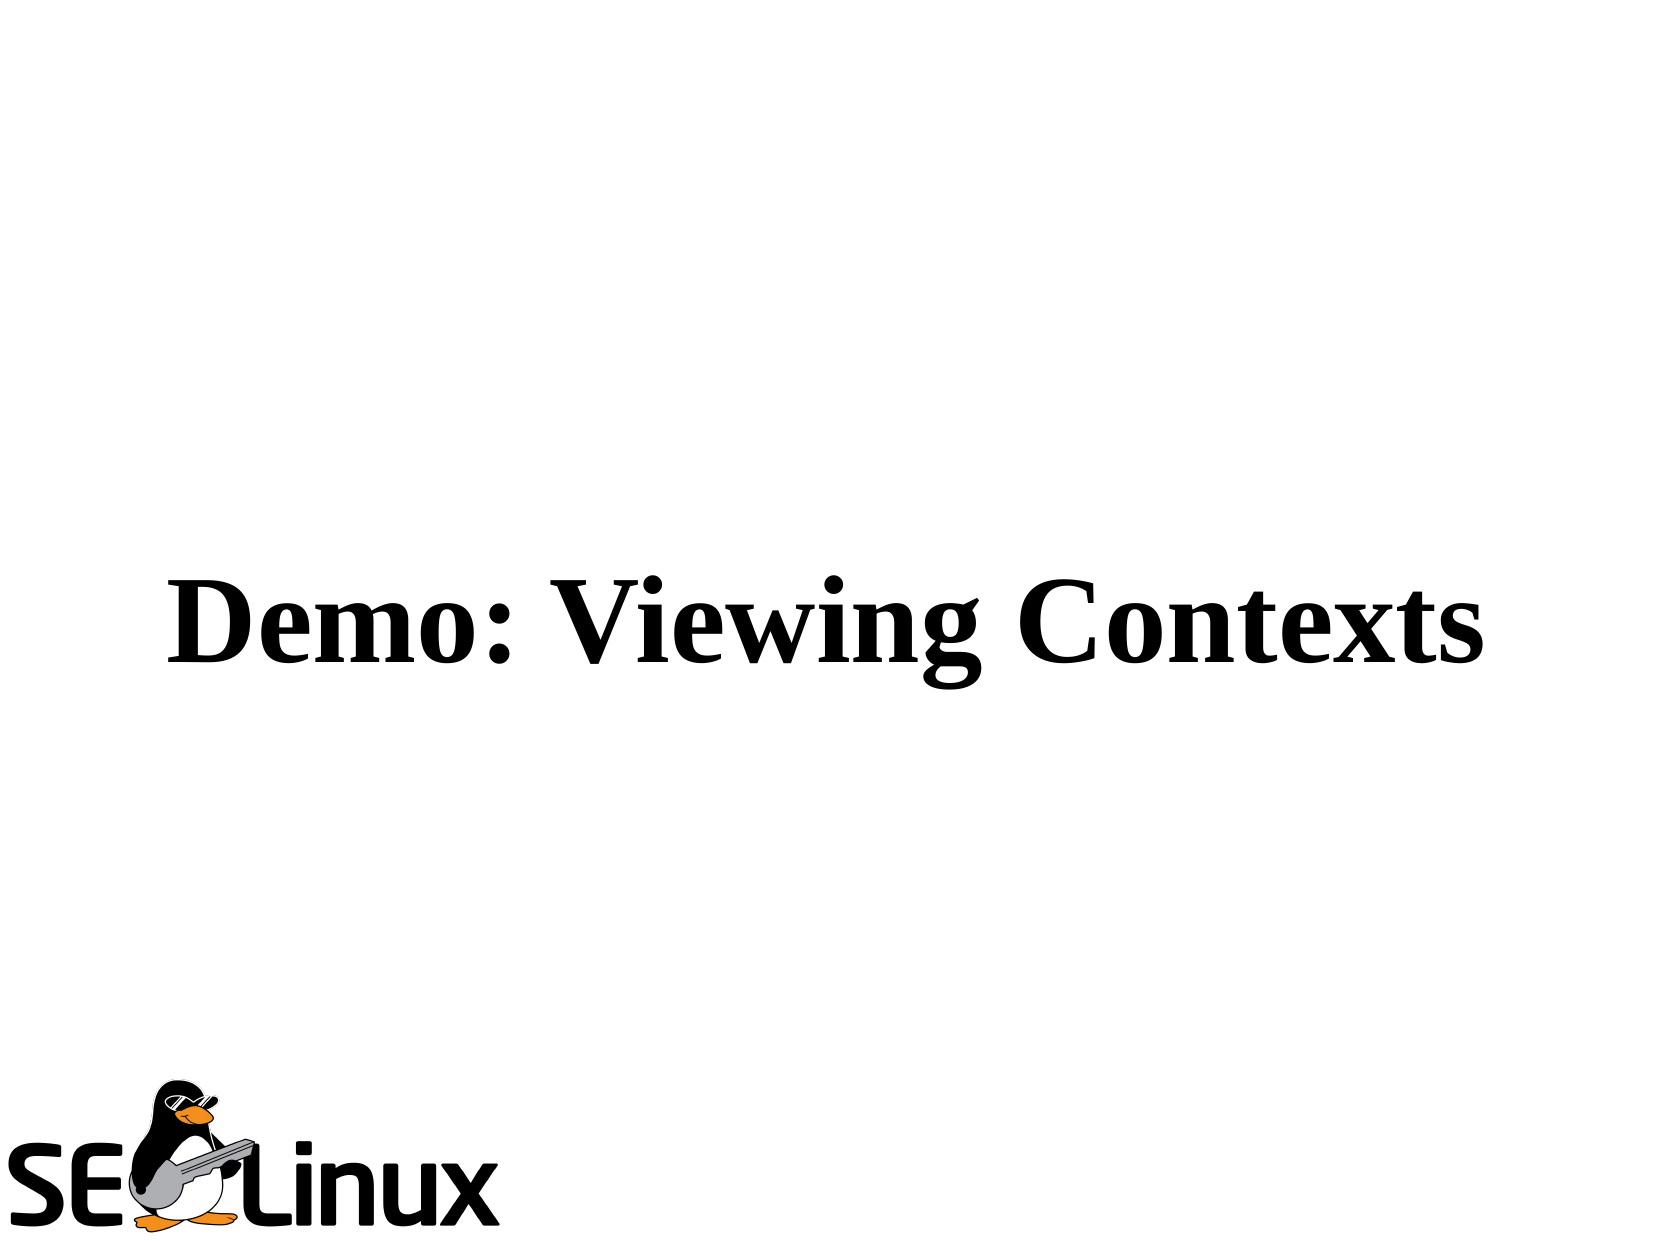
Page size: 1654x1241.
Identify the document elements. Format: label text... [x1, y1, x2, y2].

picture [0, 919, 526, 1241]
title Demo: Viewing Contexts [82, 516, 1571, 724]
